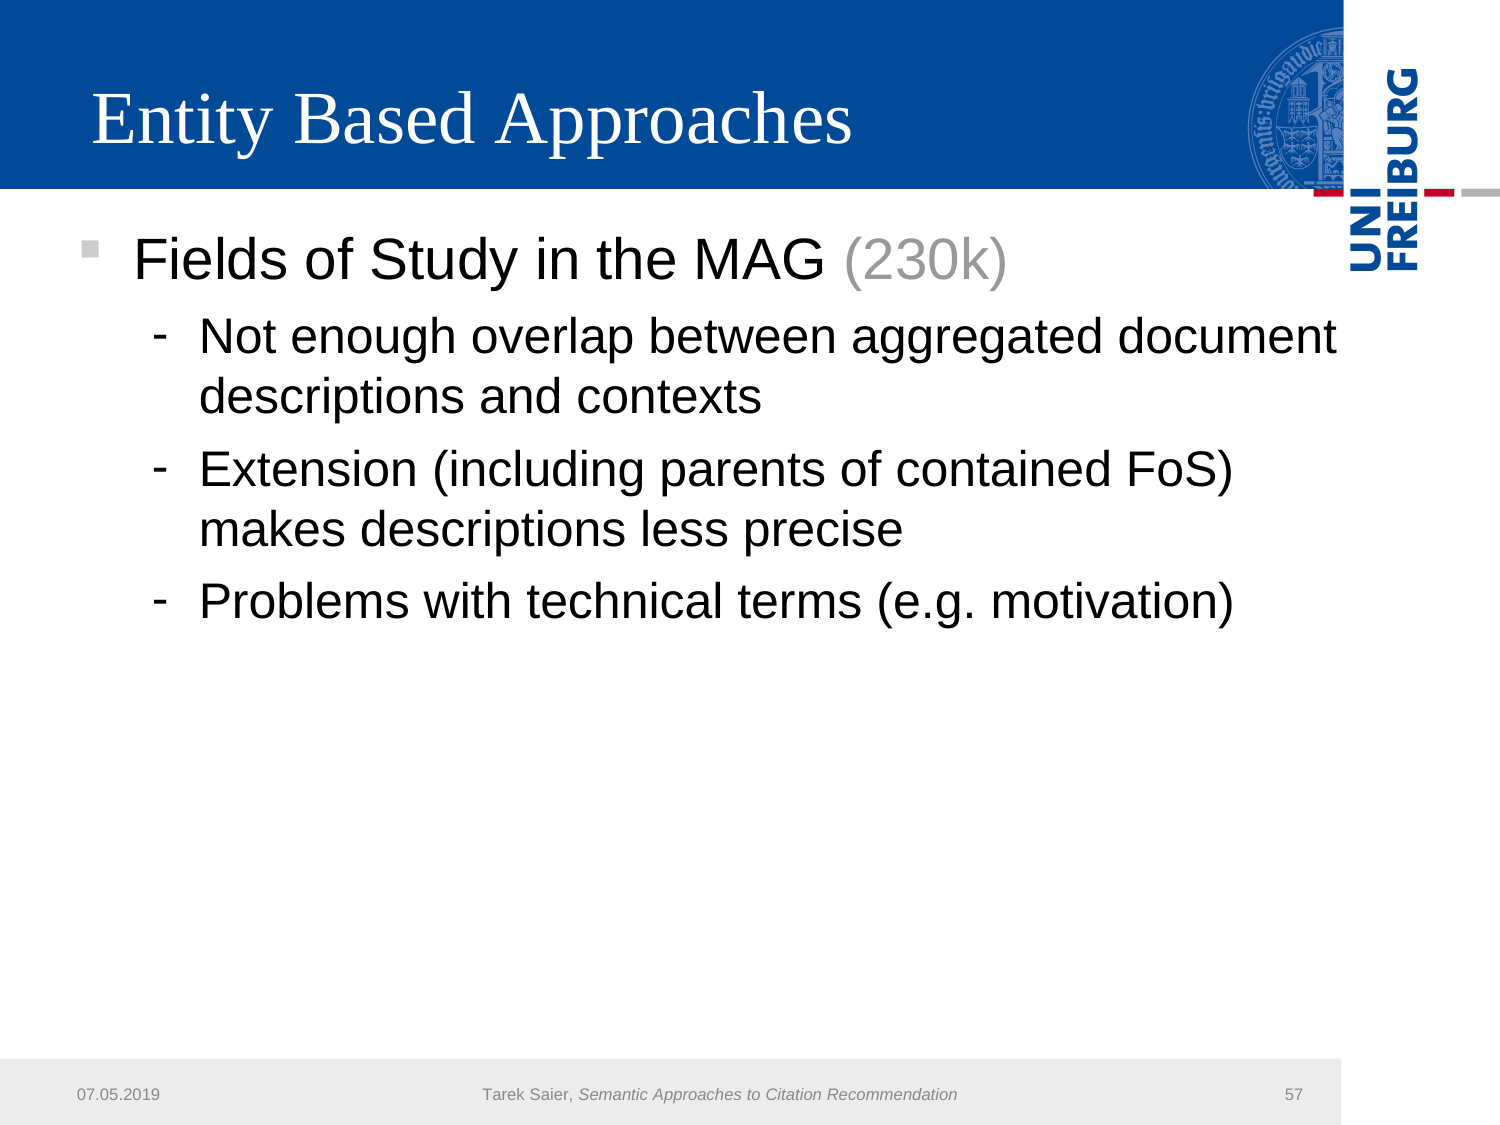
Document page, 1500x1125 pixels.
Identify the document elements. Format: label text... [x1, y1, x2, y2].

list Fields of Study in the MAG (230k) Not enough overlap between aggregated document descriptions and contexts Extension (including parents of contained FoS) makes descriptions less precise Problems with technical terms (e.g. motivation) [76, 221, 1388, 1063]
title Entity Based Approaches [76, 49, 1235, 178]
picture [0, 0, 1500, 271]
